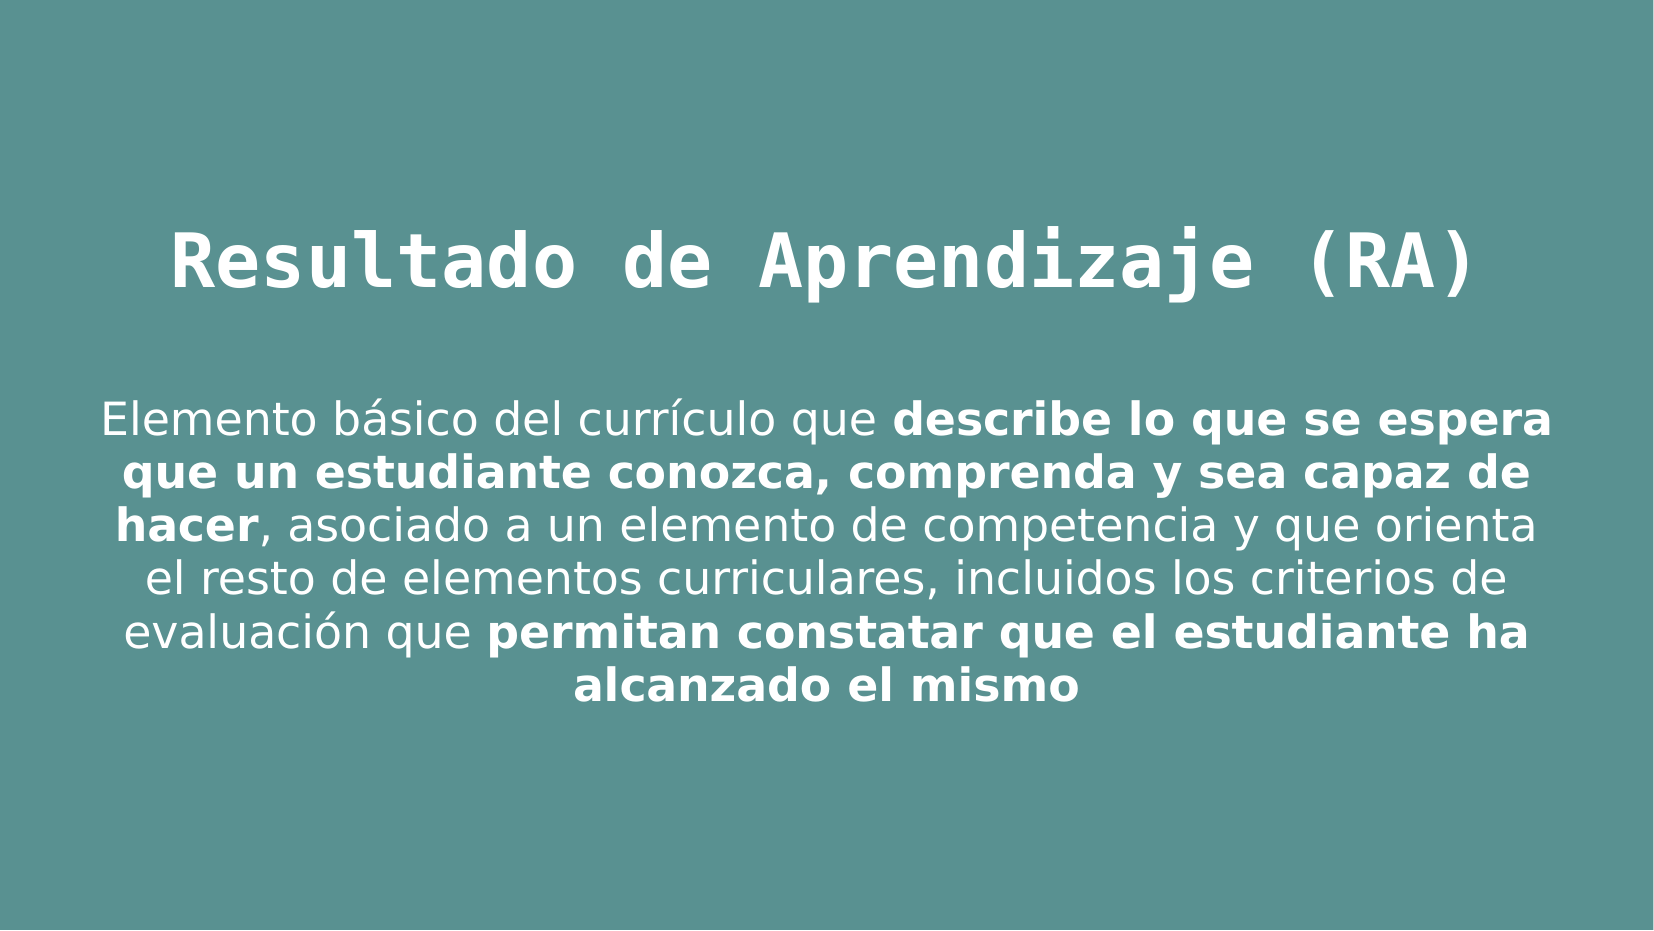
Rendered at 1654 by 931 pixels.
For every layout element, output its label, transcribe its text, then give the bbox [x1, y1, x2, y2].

title Resultado de Aprendizaje (RA) Elemento básico del currículo que describe lo que se espera que un estudiante conozca, comprenda y sea capaz de hacer, asociado a un elemento de competencia y que orienta el resto de elementos curriculares, incluidos los criterios de evaluación que permitan constatar que el estudiante ha alcanzado el mismo [94, 0, 1560, 931]
